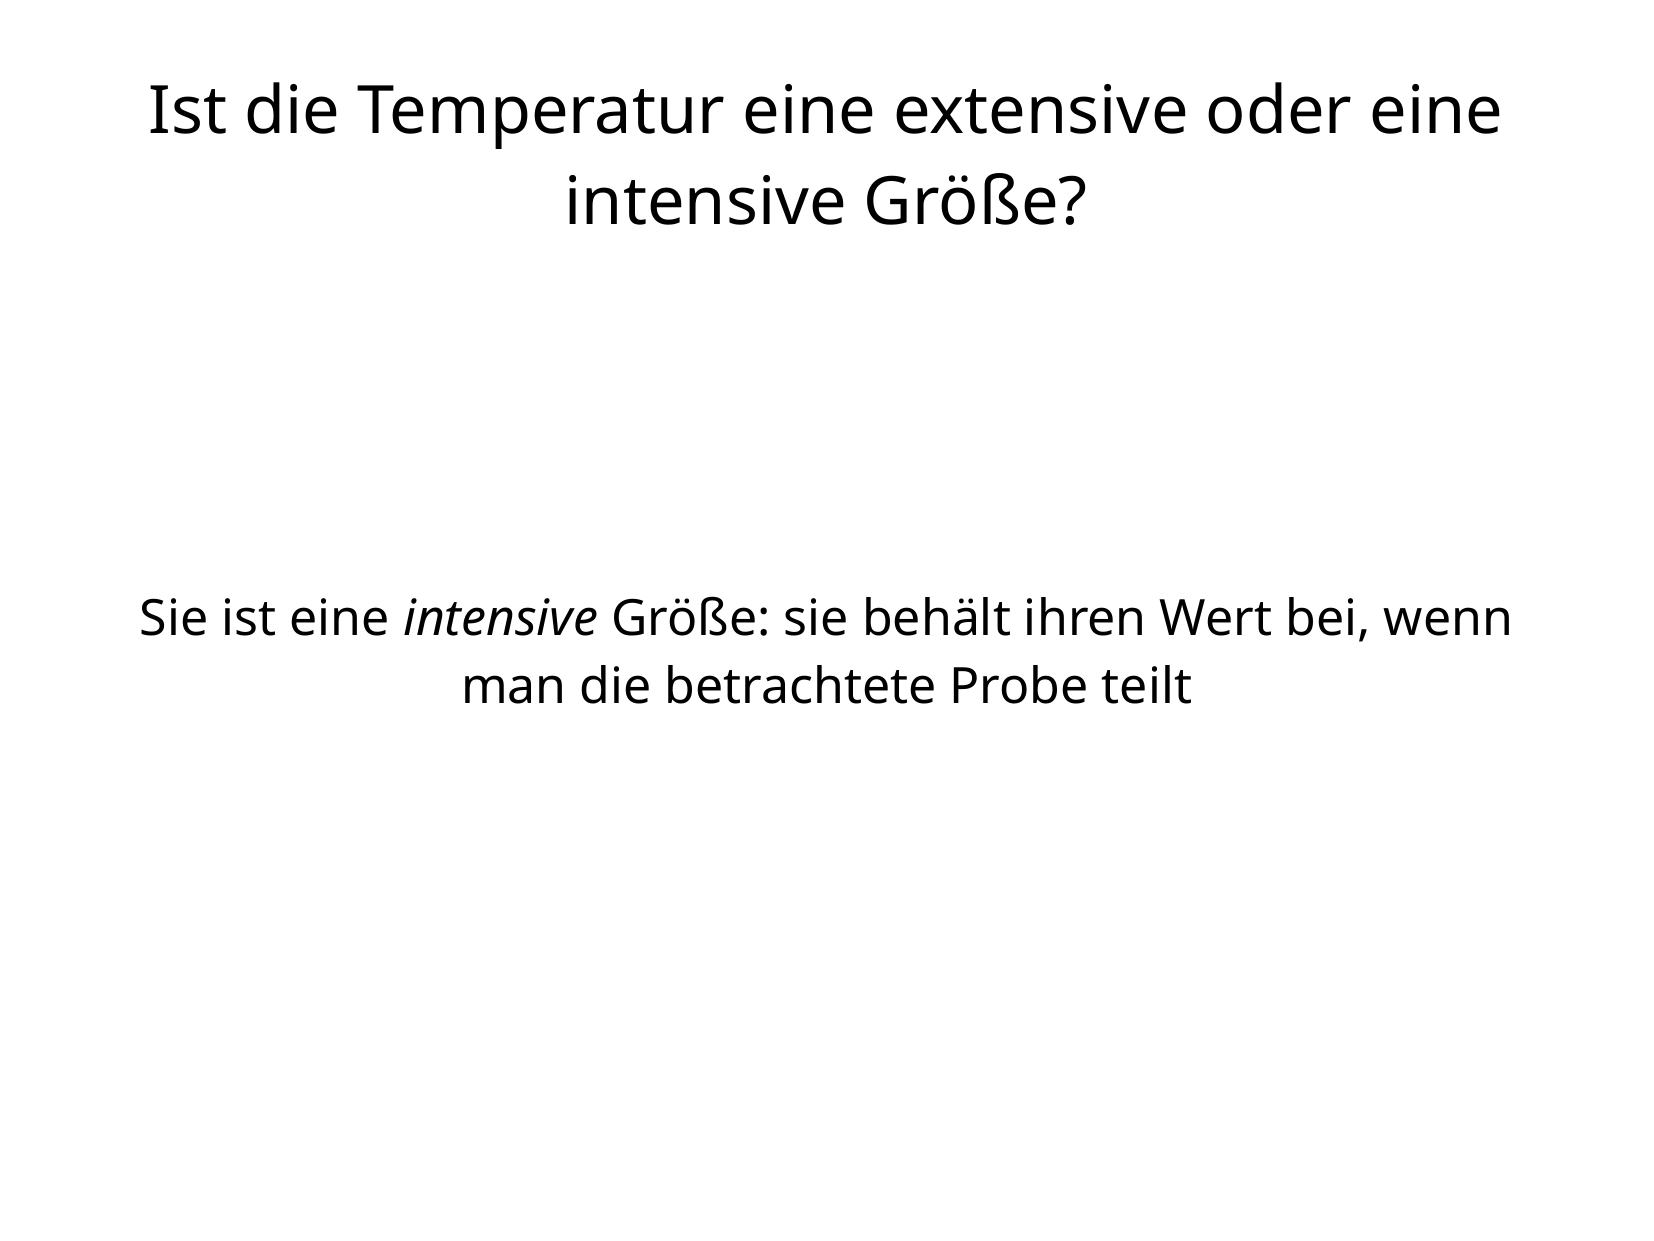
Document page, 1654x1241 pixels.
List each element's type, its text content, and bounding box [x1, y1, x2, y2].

subtitle Sie ist eine intensive Größe: sie behält ihren Wert bei, wenn man die betrachtete Probe teilt [82, 290, 1571, 1010]
title Ist die Temperatur eine extensive oder eine intensive Größe? [82, 49, 1571, 257]
